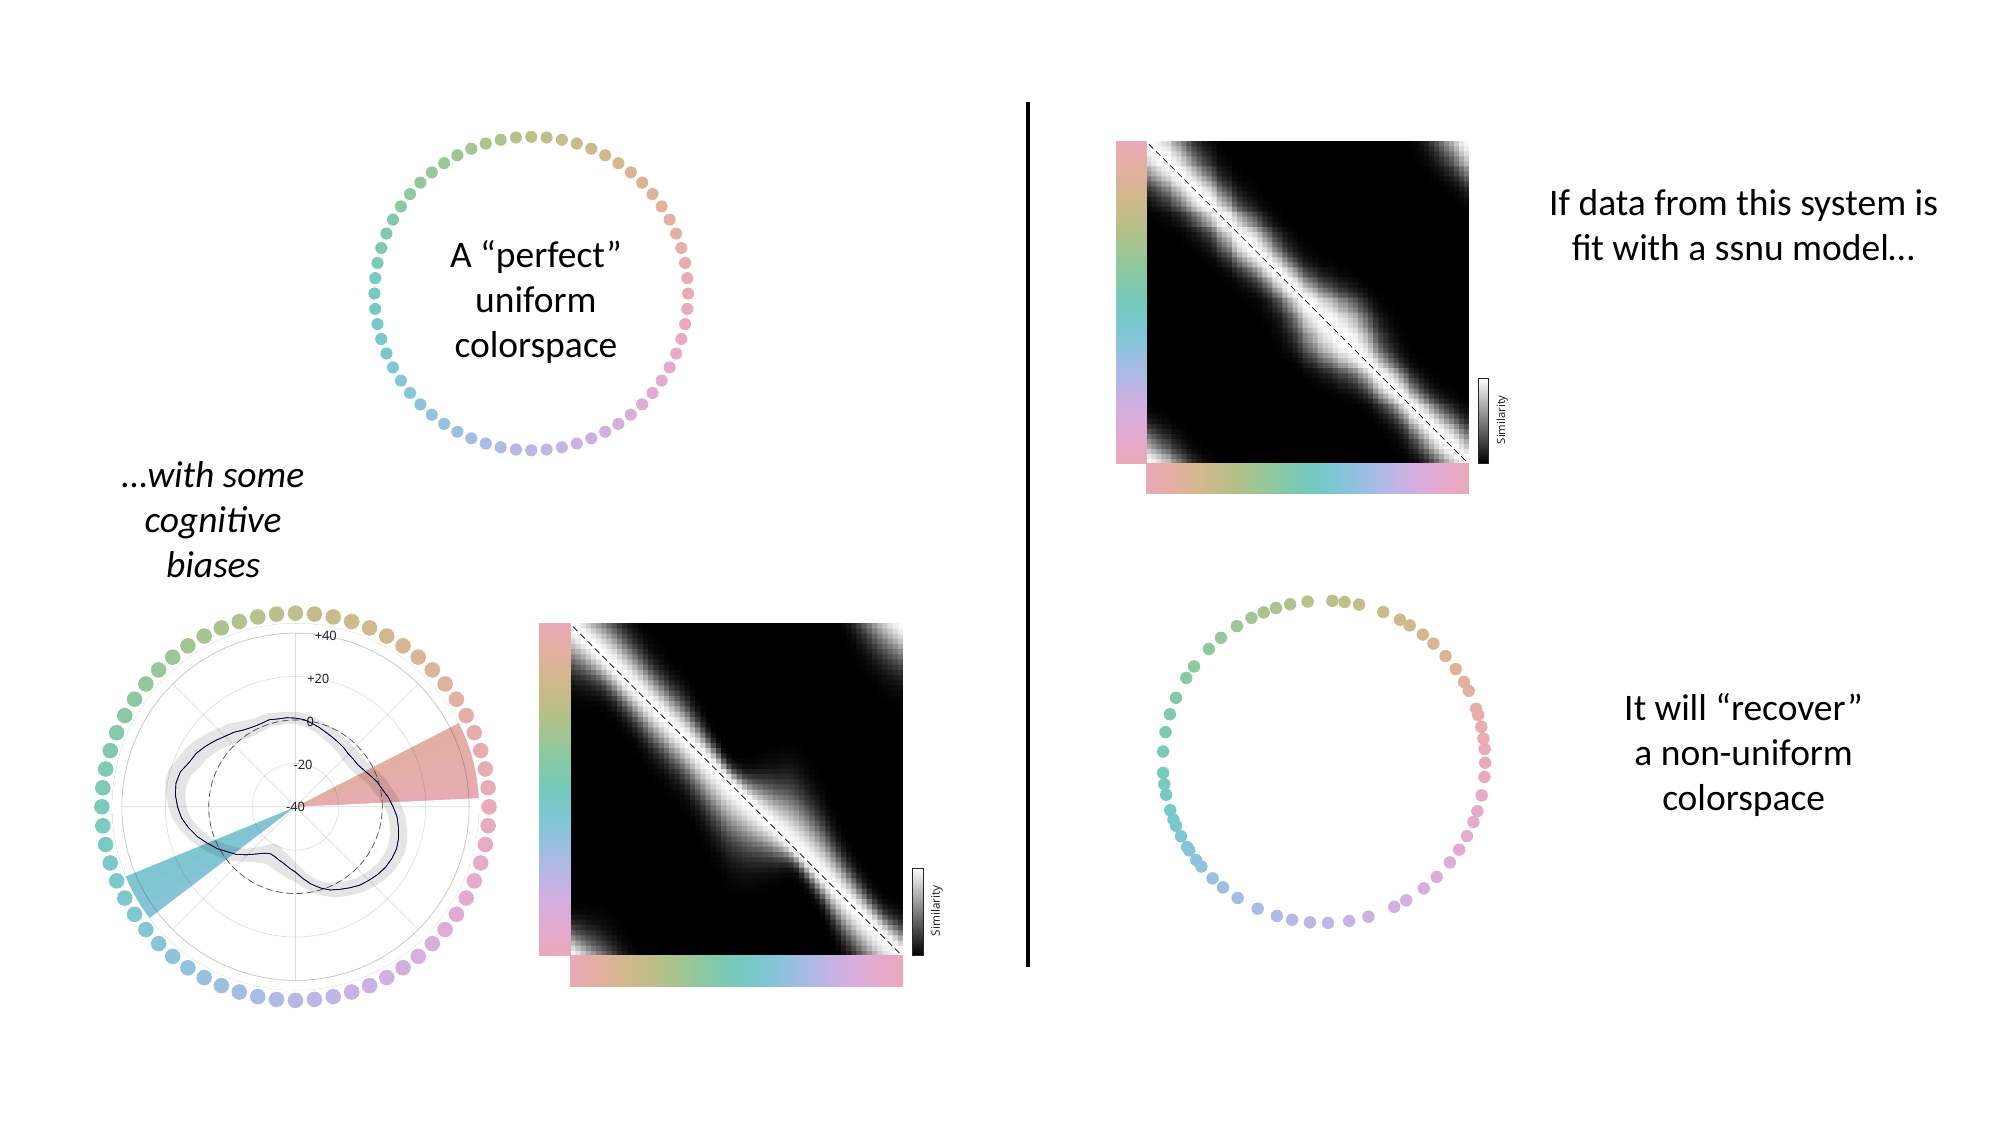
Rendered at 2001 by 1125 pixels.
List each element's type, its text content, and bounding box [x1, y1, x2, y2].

text_box If data from this system is fit with a ssnu model… [1521, 170, 1967, 277]
picture [1031, 127, 1560, 524]
picture [93, 604, 997, 1018]
picture [265, 107, 780, 493]
text_box …with some cognitive biases [100, 442, 326, 594]
text_box It will “recover” a non-uniform colorspace [1605, 675, 1883, 828]
text_box A “perfect” uniform colorspace [423, 222, 649, 374]
picture [1051, 570, 1579, 967]
